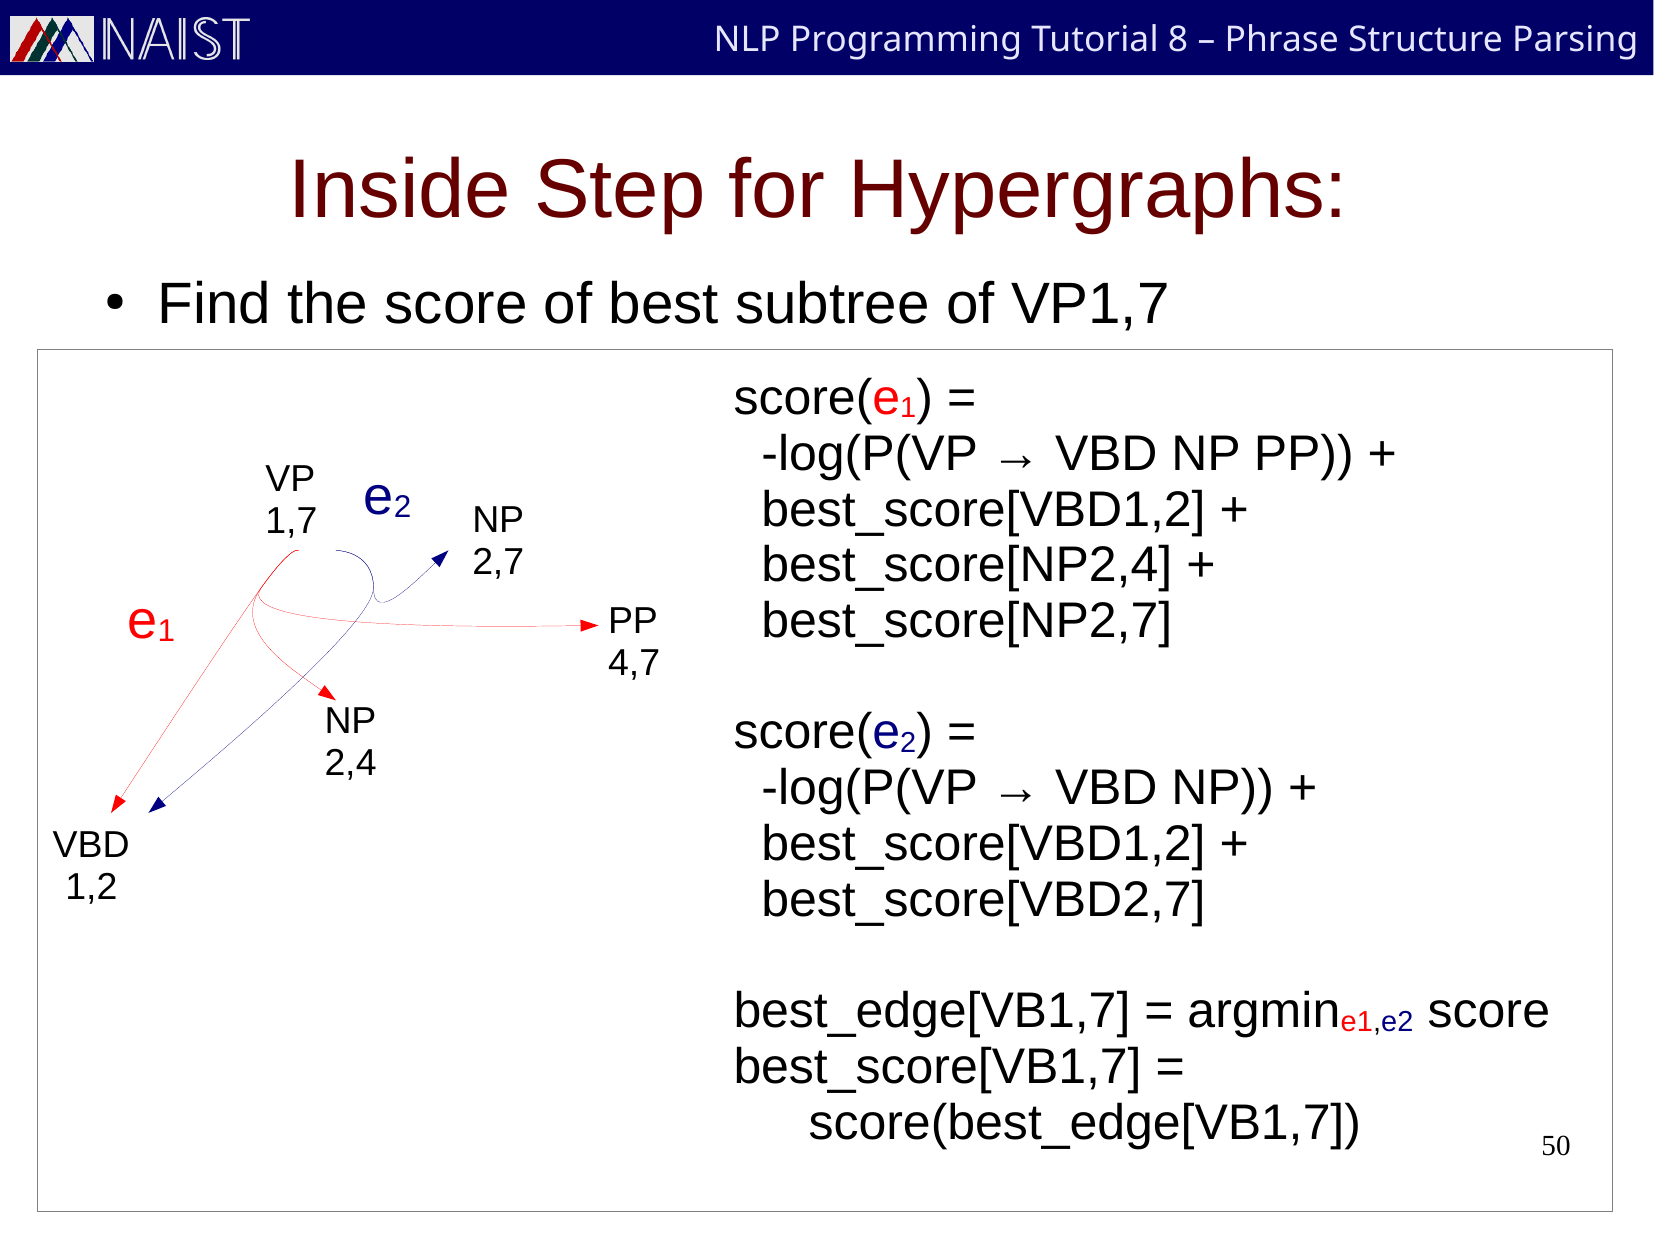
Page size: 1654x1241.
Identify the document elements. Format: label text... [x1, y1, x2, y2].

picture [102, 17, 251, 60]
text_box e1 [112, 581, 190, 676]
list Find the score of best subtree of VP1,7 [86, 270, 1576, 346]
text_box NP 2,4 [309, 692, 392, 791]
title Inside Step for Hypergraphs: [75, 92, 1564, 285]
text_box VP 1,7 [250, 450, 333, 549]
text_box VBD 1,2 [38, 816, 145, 915]
text_box e2 [348, 457, 427, 552]
text_box NP 2,7 [457, 491, 540, 591]
text_box PP 4,7 [593, 591, 676, 691]
text_box score(e1) = -log(P(VP → VBD NP PP)) + best_score[VBD1,2] + best_score[NP2,4] + best_score[NP2,7] score(e2) = -log(P(VP → VBD NP)) + best_score[VBD1,2] + best_score[VBD2,7] best_edge[VB1,7] = argmine1,e2 score best_score[VB1,7] = score(best_edge[VB1,7]) [718, 361, 1565, 1207]
picture [10, 16, 94, 62]
